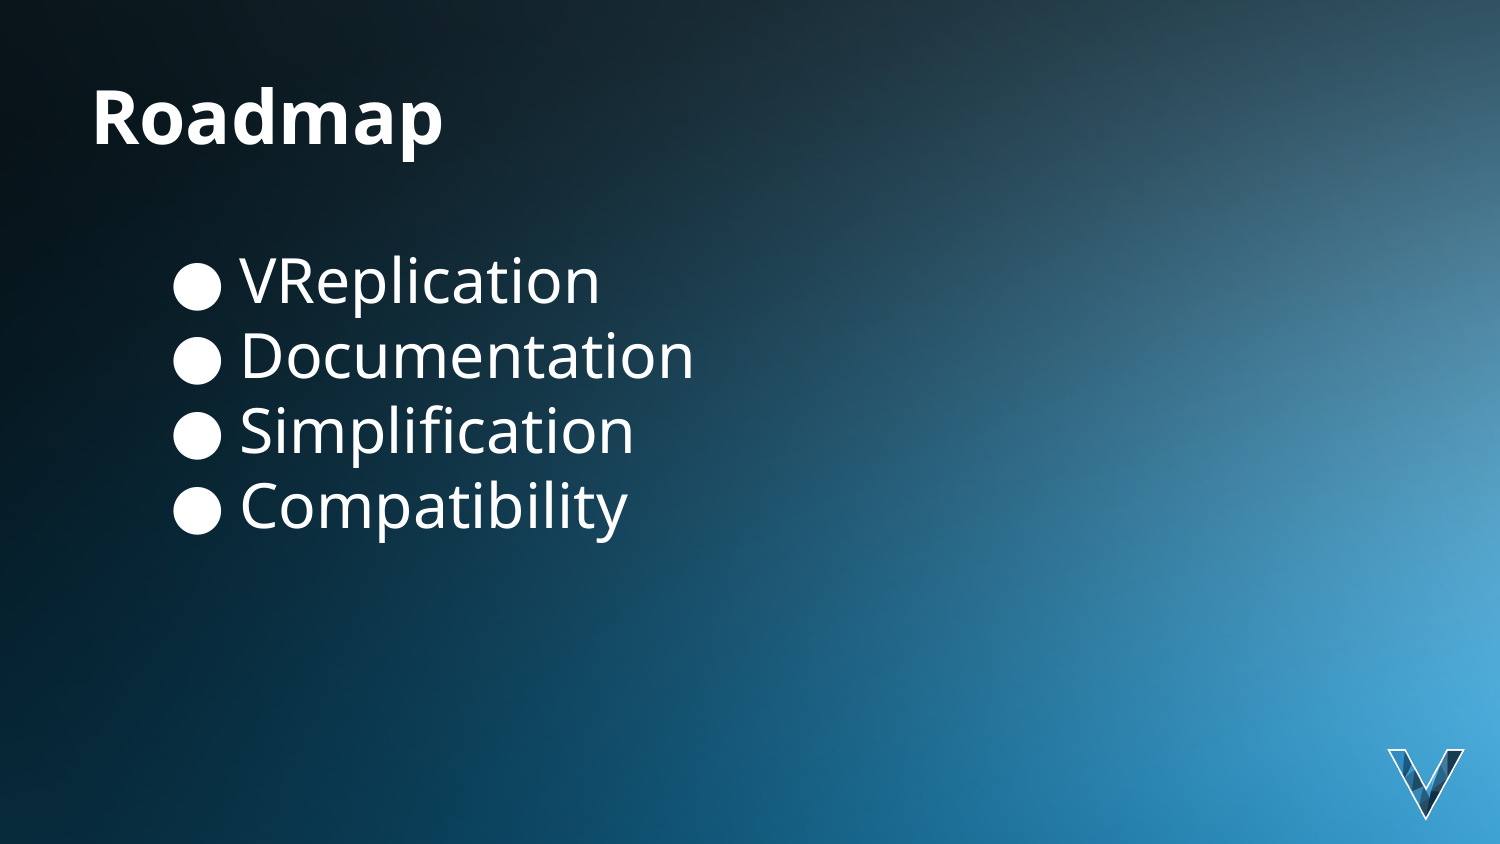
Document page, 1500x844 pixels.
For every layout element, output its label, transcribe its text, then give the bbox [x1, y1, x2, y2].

title Roadmap [75, 33, 1425, 175]
picture [0, 0, 1500, 844]
list VReplication Documentation Simplification Compatibility [149, 226, 1425, 808]
